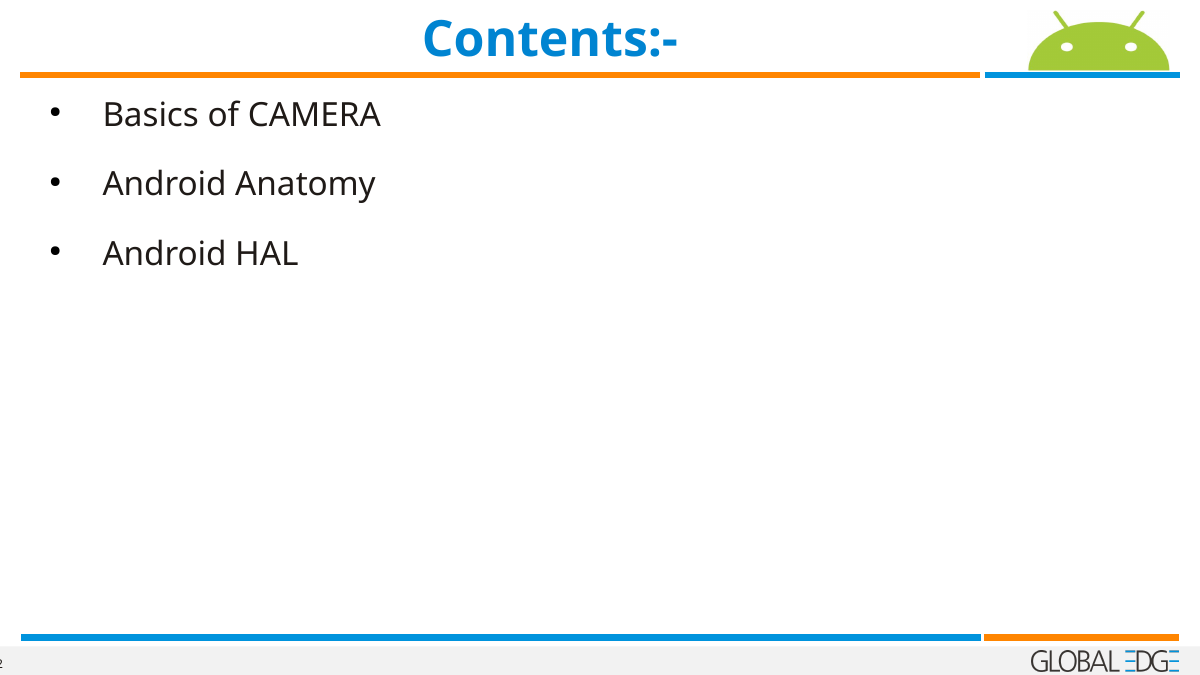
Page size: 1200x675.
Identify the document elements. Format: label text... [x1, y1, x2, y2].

picture [1031, 650, 1179, 672]
title Contents:- [12, 9, 1088, 63]
picture [1027, 10, 1170, 71]
list Basics of CAMERA Android Anatomy Android HAL [20, 87, 1179, 628]
